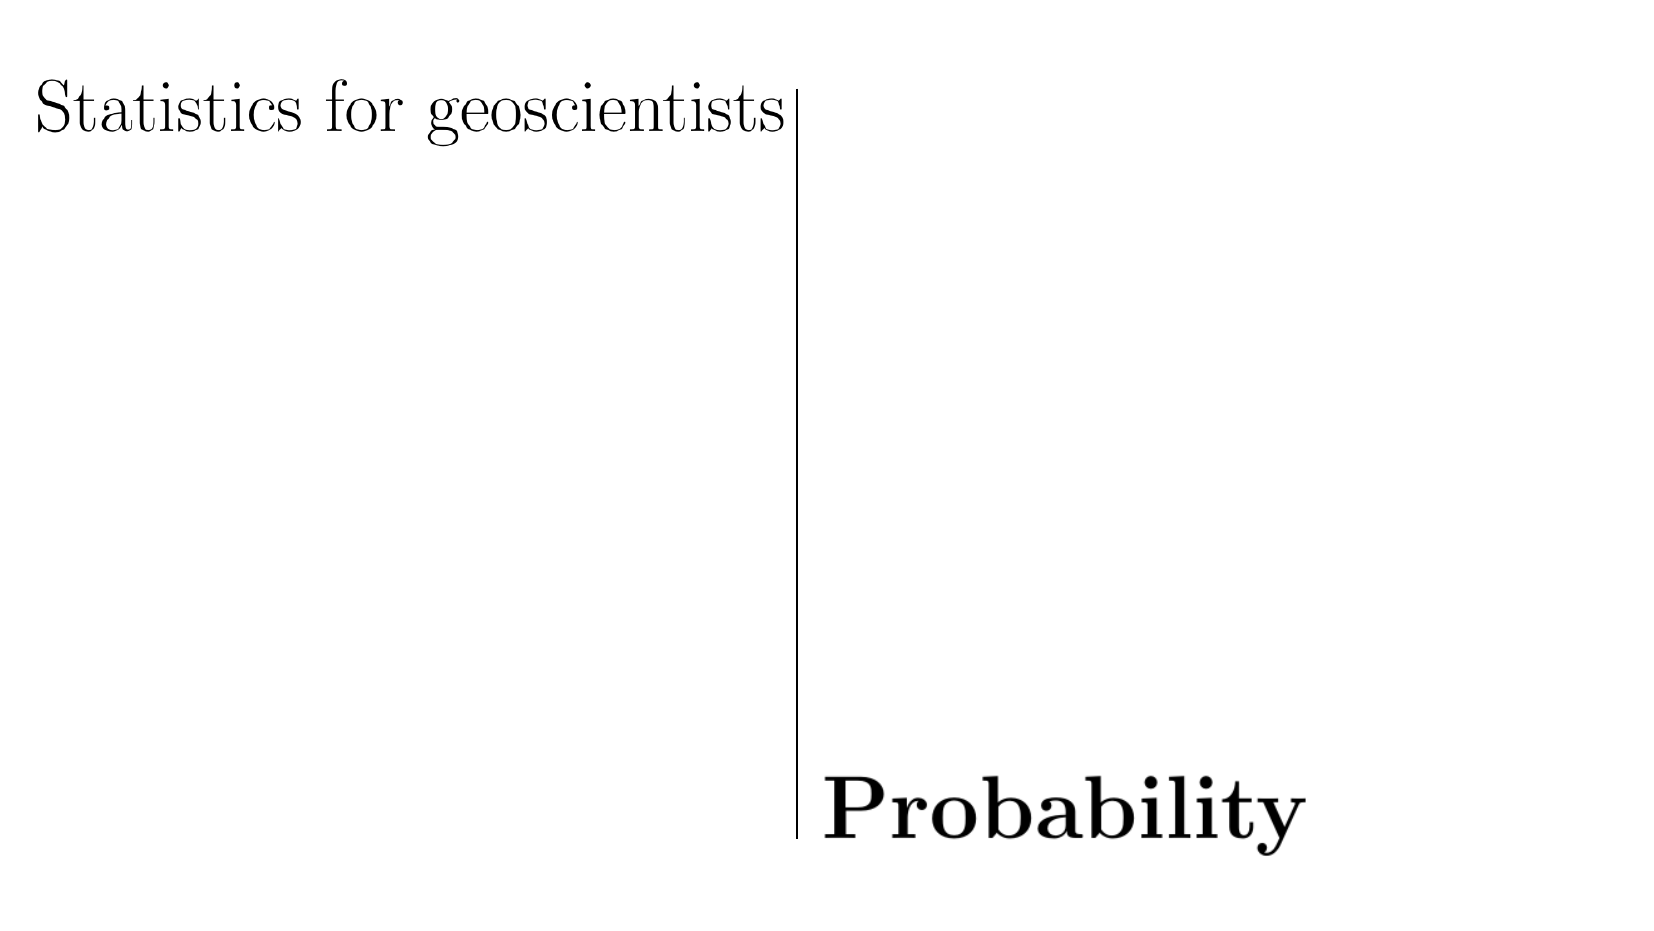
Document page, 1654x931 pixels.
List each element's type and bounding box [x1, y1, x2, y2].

picture [818, 767, 1312, 866]
picture [29, 71, 792, 149]
